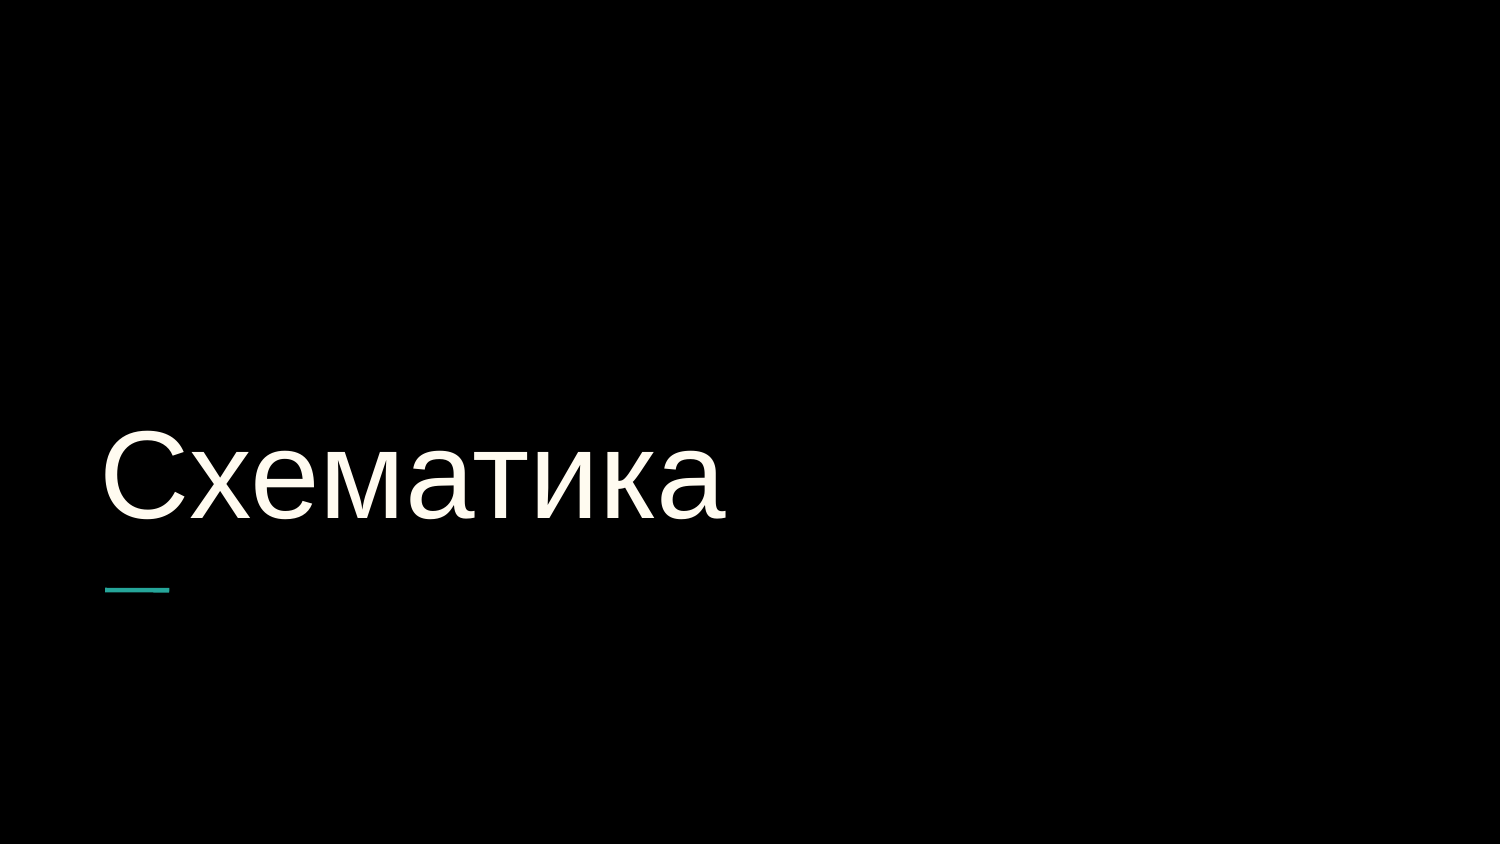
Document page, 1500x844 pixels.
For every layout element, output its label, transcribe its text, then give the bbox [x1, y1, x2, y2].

title Схематика [84, 310, 1416, 561]
